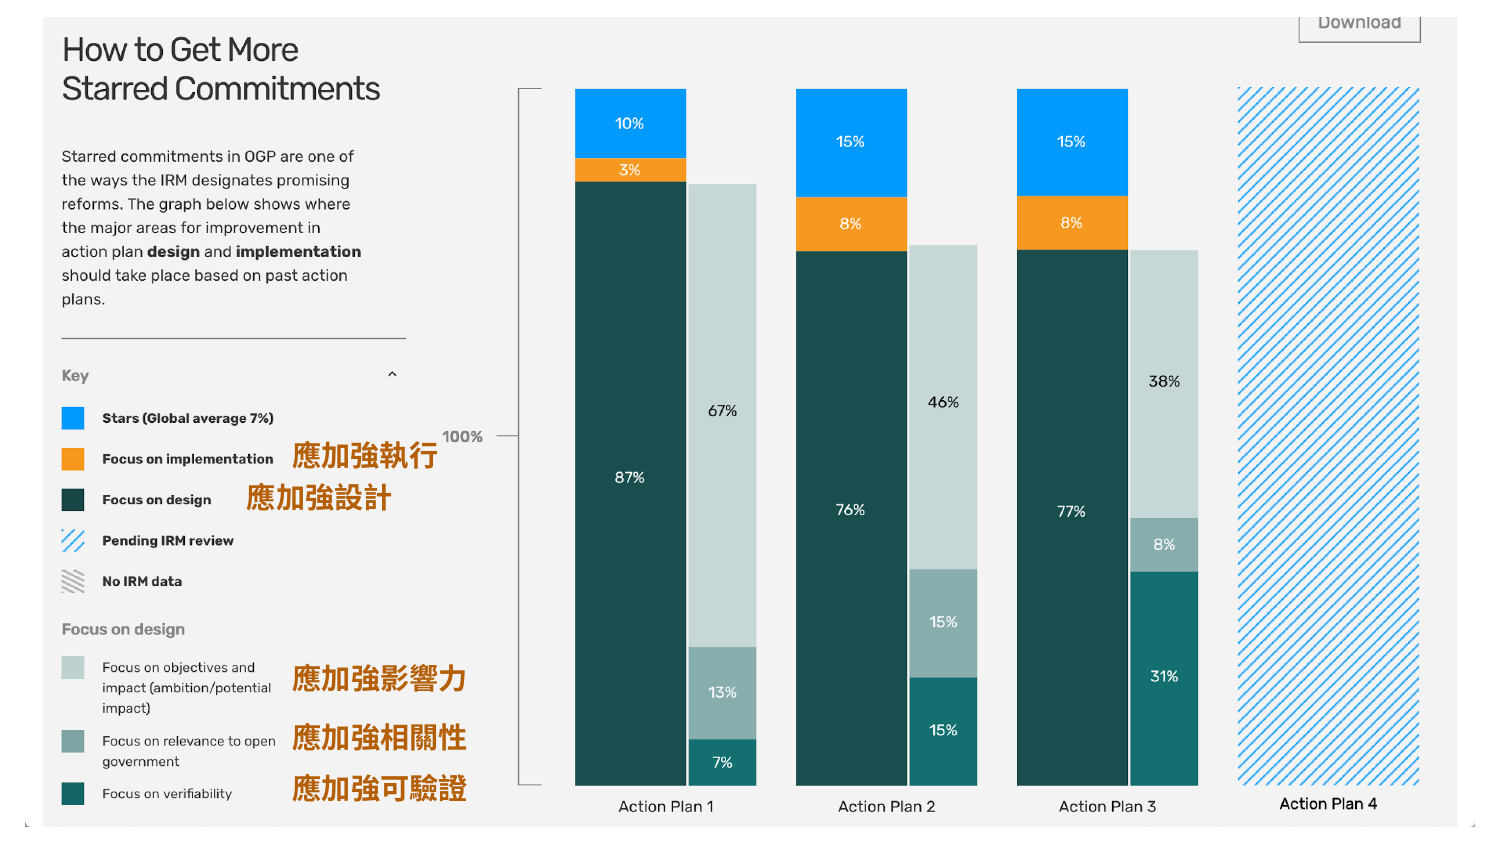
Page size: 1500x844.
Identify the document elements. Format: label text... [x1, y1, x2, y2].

text_box 應加強相關性 [277, 704, 485, 745]
text_box 應加強執行 [277, 421, 461, 471]
text_box 應加強執行 [297, 453, 311, 464]
text_box 應加強相關性 [297, 735, 309, 745]
text_box 應加強設計 [231, 464, 415, 513]
picture [25, 17, 1475, 827]
text_box 應加強可驗證 [277, 755, 485, 804]
text_box 應加強影響力 [277, 645, 485, 694]
text_box 應加強相關性 [446, 732, 456, 745]
